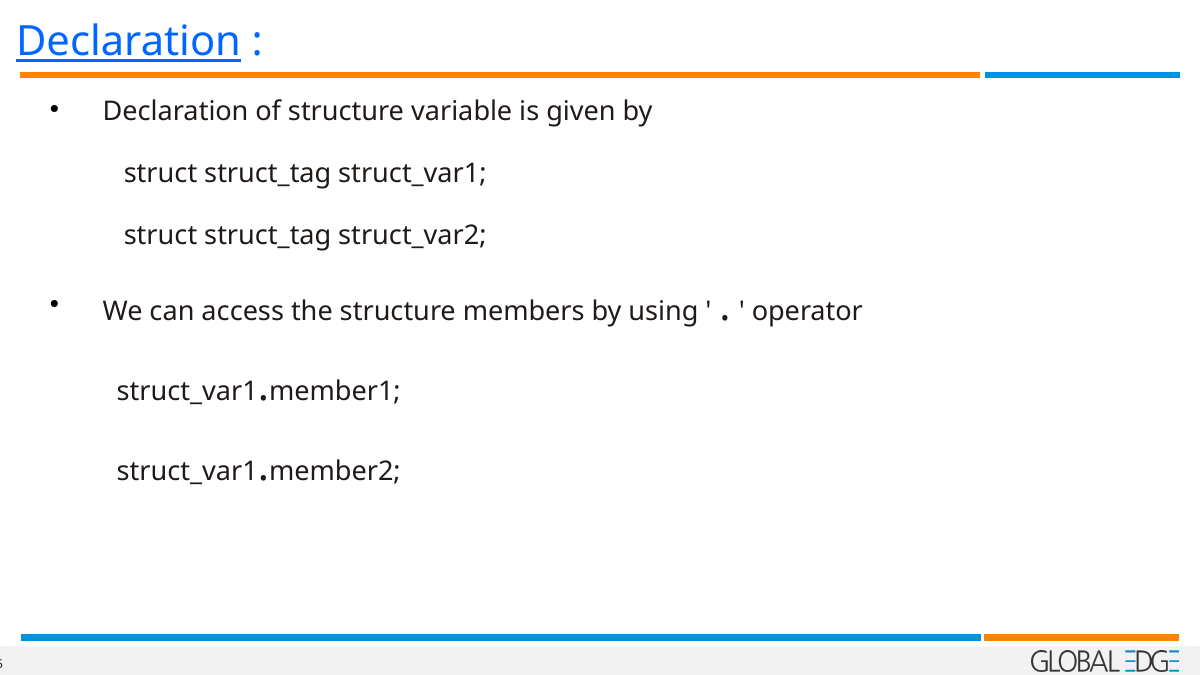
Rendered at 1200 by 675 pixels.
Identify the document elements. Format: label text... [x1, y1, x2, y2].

title Declaration : [4, 12, 1080, 65]
list Declaration of structure variable is given by struct struct_tag struct_var1; struct struct_tag struct_var2; We can access the structure members by using ' . ' operator struct_var1.member1; struct_var1.member2; [20, 87, 1179, 628]
picture [1031, 650, 1179, 672]
